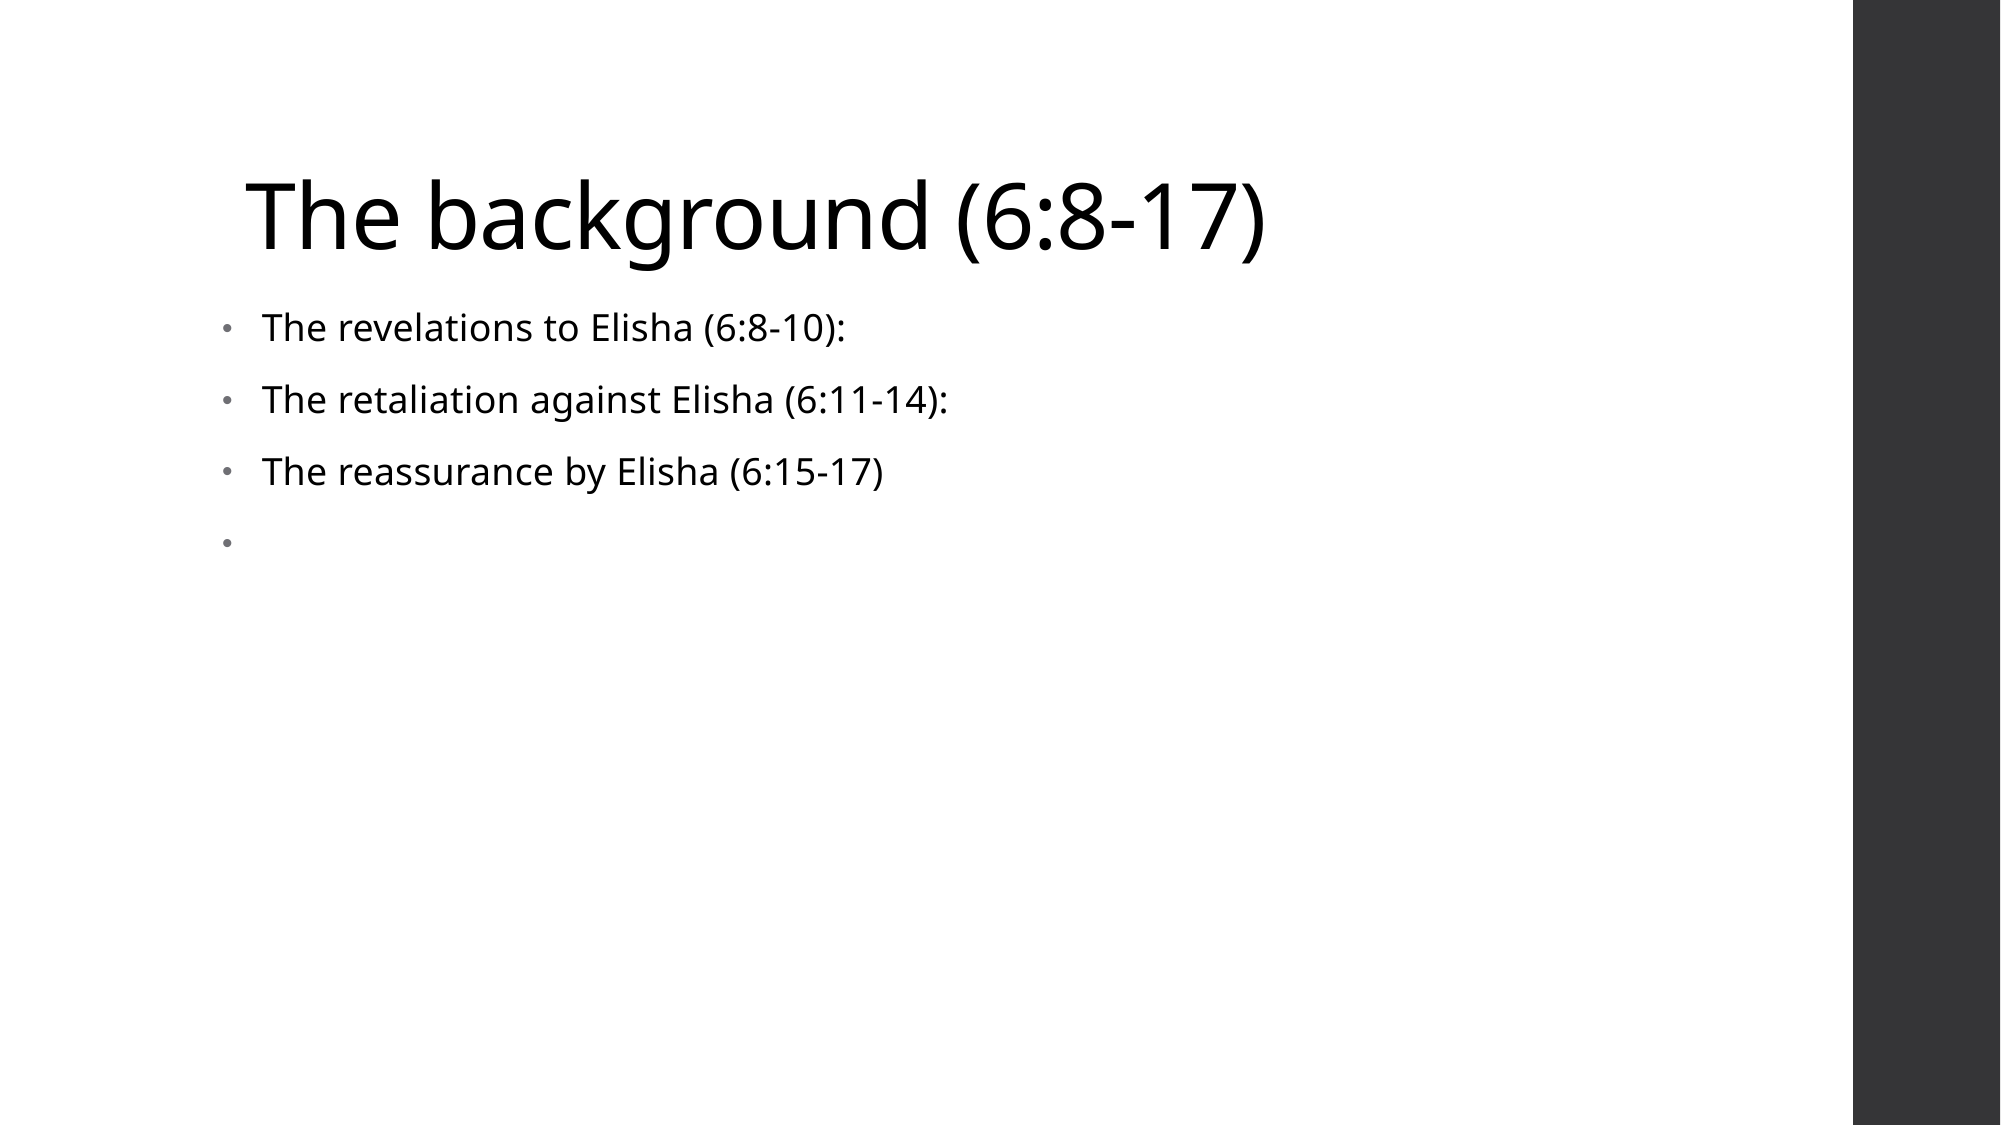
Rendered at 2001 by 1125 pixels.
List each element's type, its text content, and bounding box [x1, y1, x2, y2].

title The background (6:8-17) [206, 60, 1797, 278]
list The revelations to Elisha (6:8-10): The retaliation against Elisha (6:11-14): The reassurance by Elisha (6:15-17) [206, 299, 1617, 1014]
